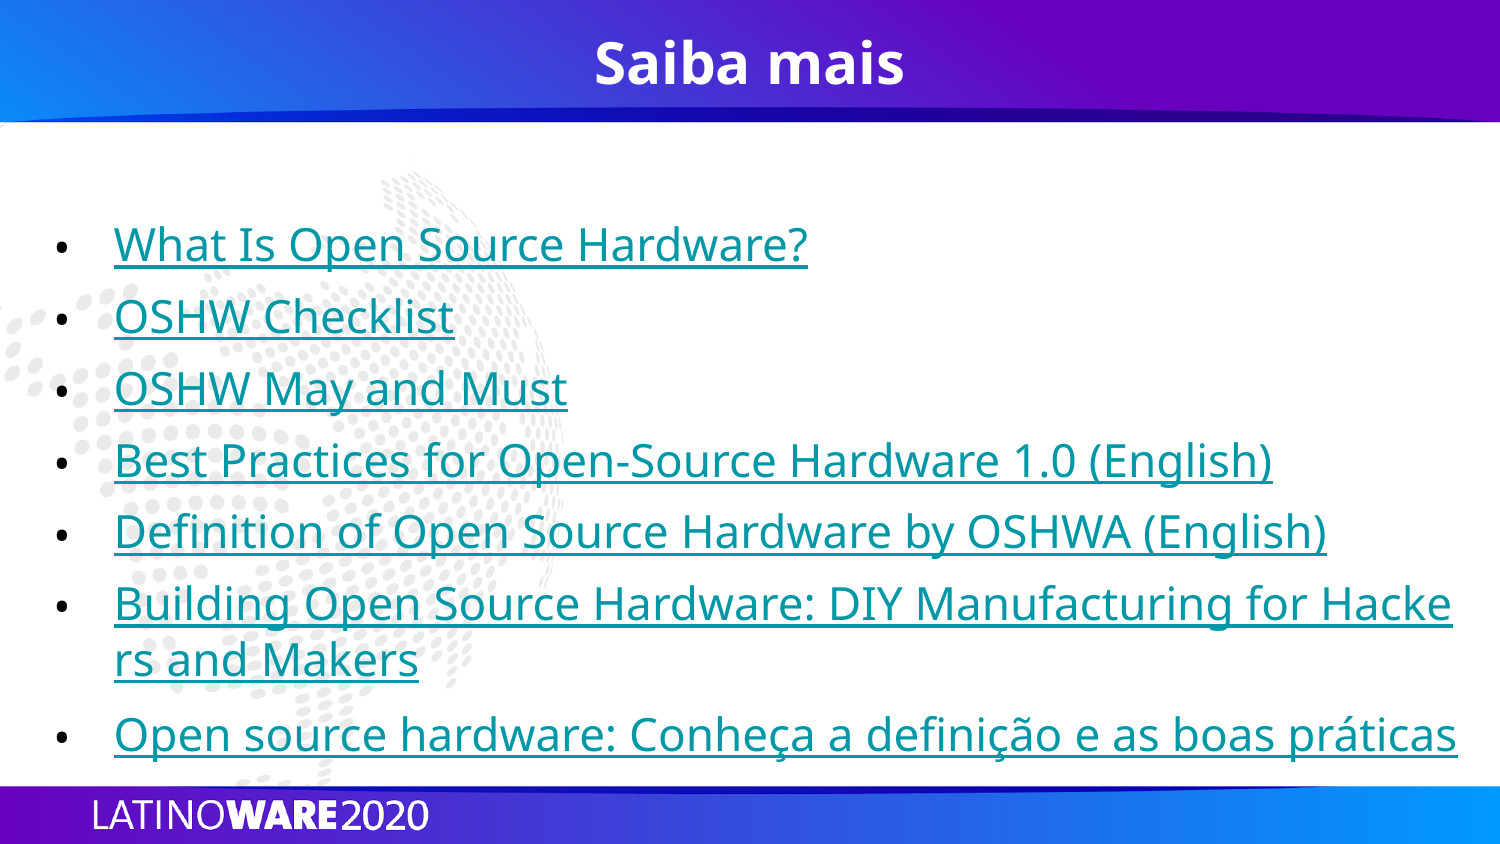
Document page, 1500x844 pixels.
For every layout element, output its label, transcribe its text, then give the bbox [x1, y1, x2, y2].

text_box What Is Open Source Hardware? OSHW Checklist OSHW May and Must Best Practices for Open-Source Hardware 1.0 (English) Definition of Open Source Hardware by OSHWA (English) Building Open Source Hardware: DIY Manufacturing for Hackers and Makers Open source hardware: Conheça a definição e as boas práticas [23, 191, 1483, 750]
picture [0, 0, 1500, 844]
title Saiba mais [51, 11, 1449, 106]
